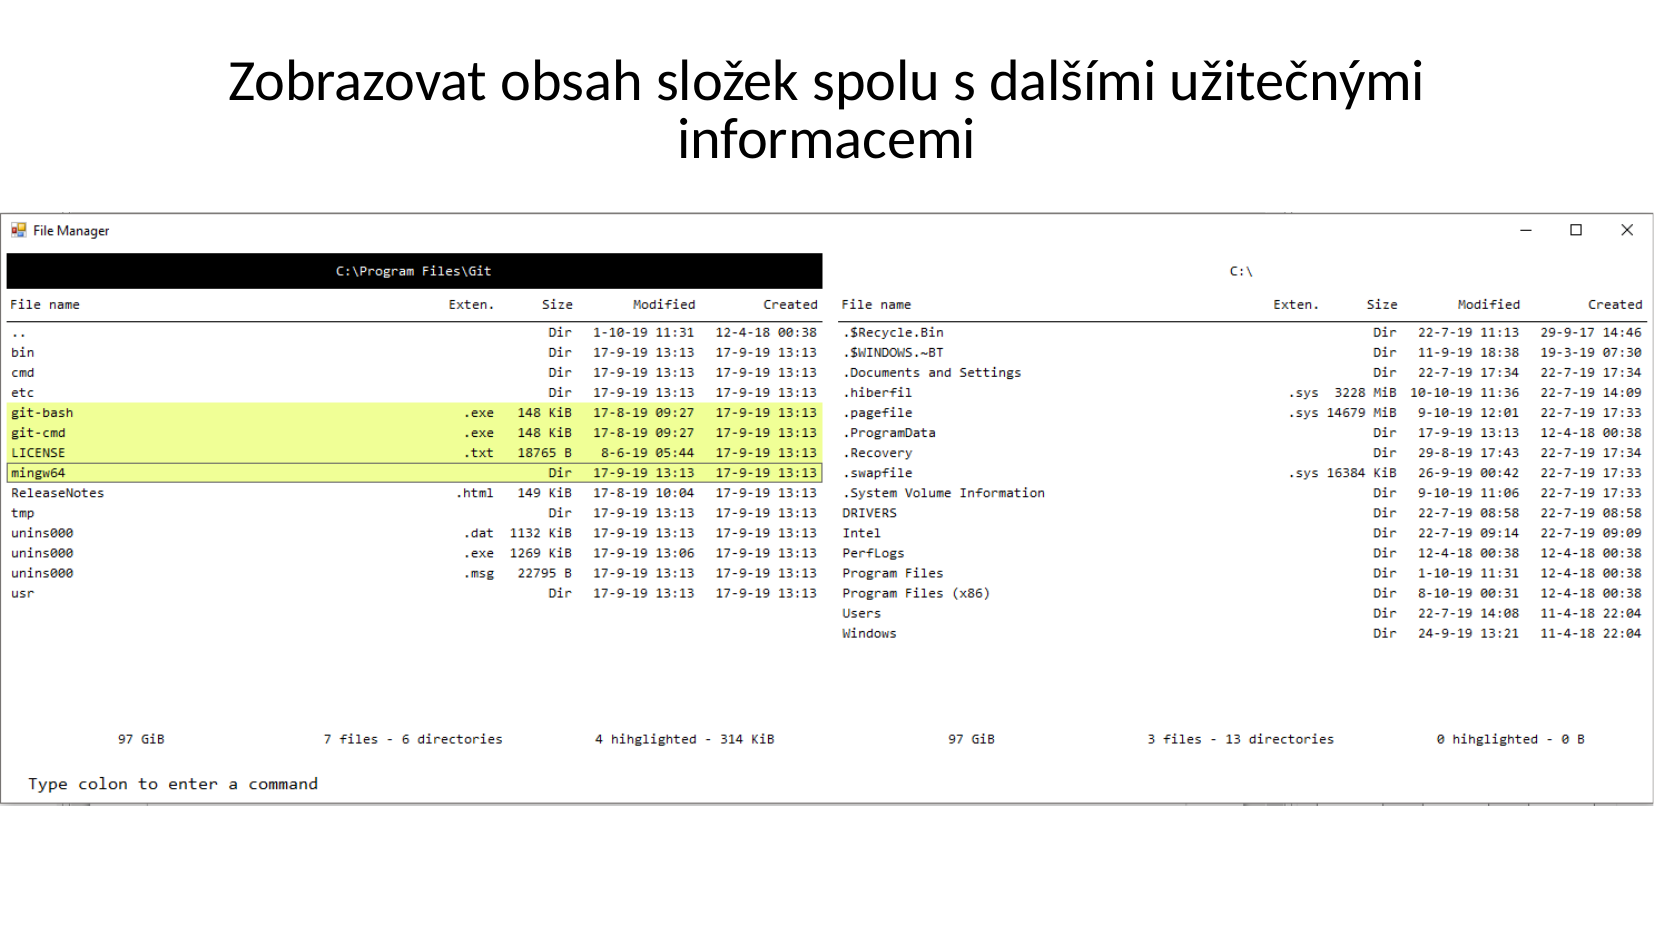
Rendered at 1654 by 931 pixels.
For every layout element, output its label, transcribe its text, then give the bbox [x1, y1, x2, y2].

title Zobrazovat obsah složek spolu s dalšími užitečnými informacemi [82, 37, 1571, 193]
picture [0, 212, 1654, 806]
